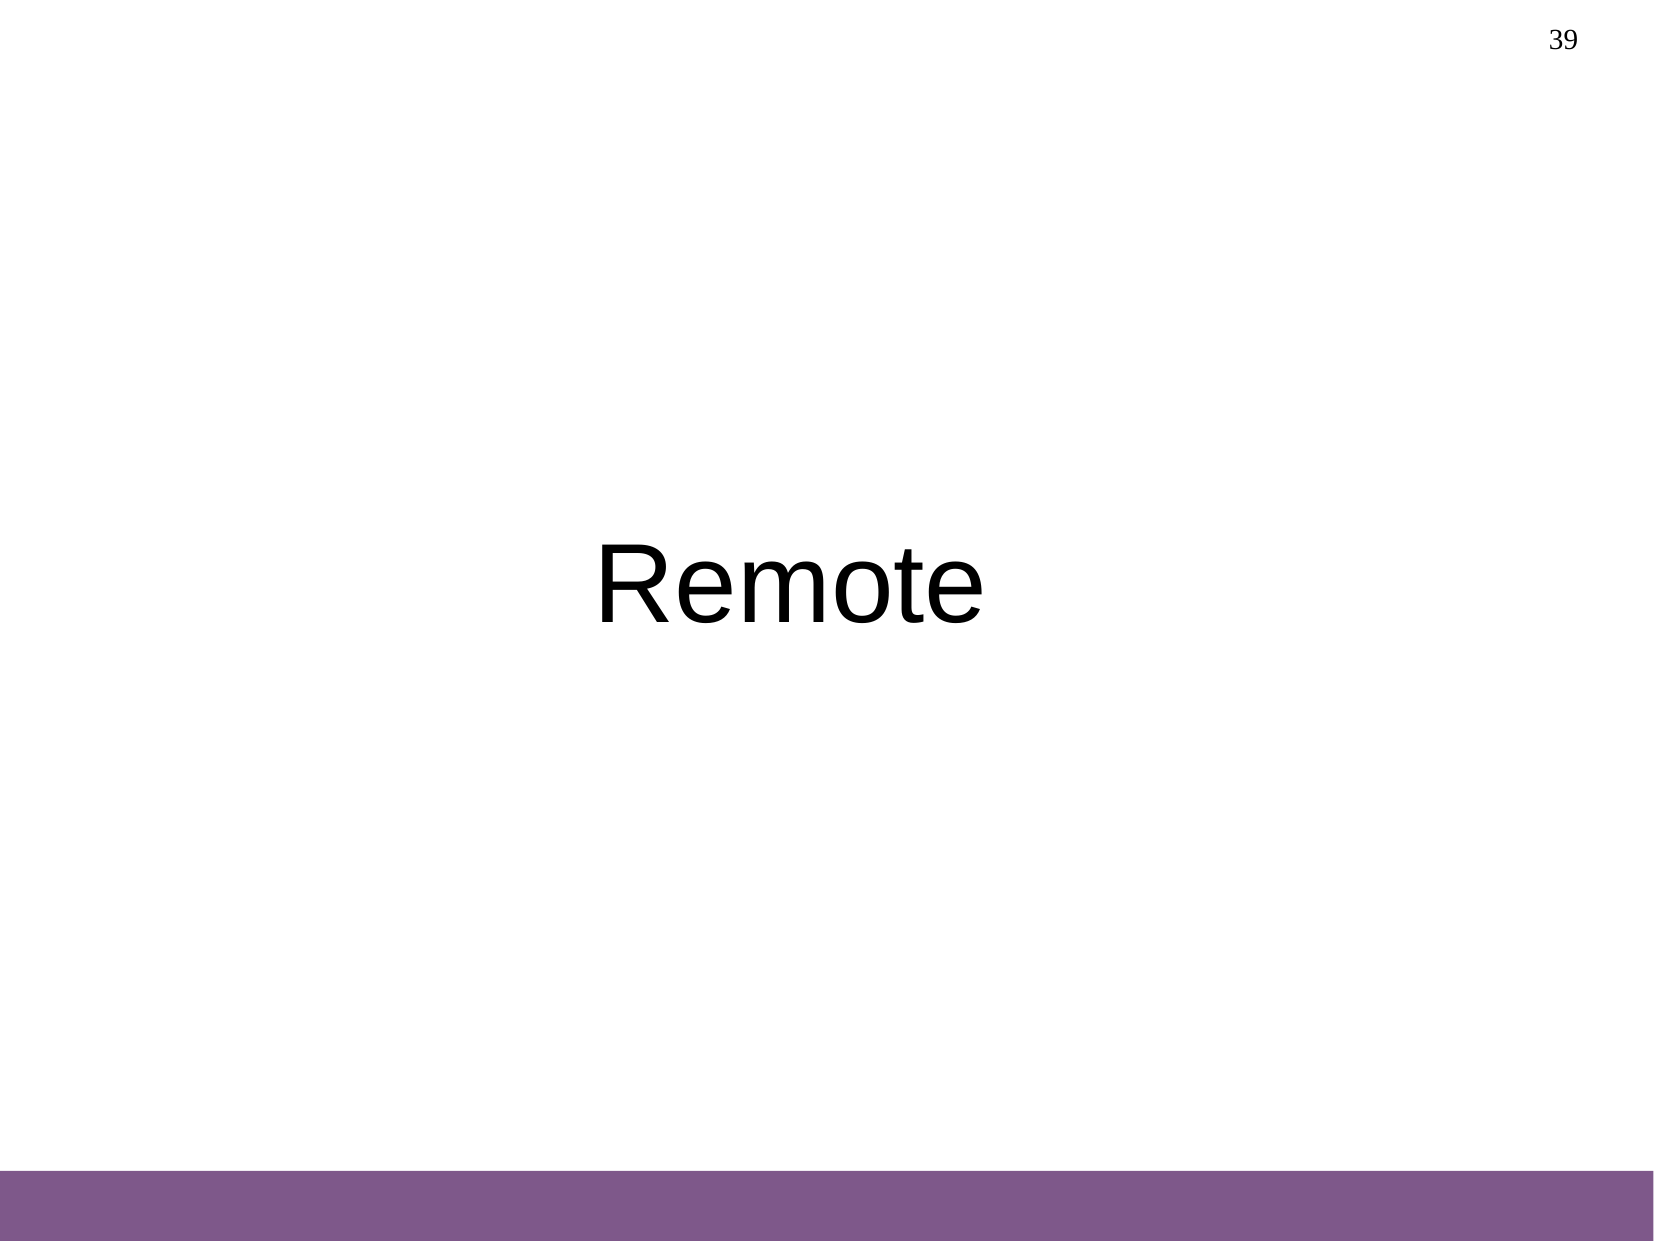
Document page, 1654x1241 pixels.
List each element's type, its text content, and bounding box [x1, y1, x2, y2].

text_box Remote [578, 513, 1323, 780]
text_box [0, 1170, 1654, 1241]
